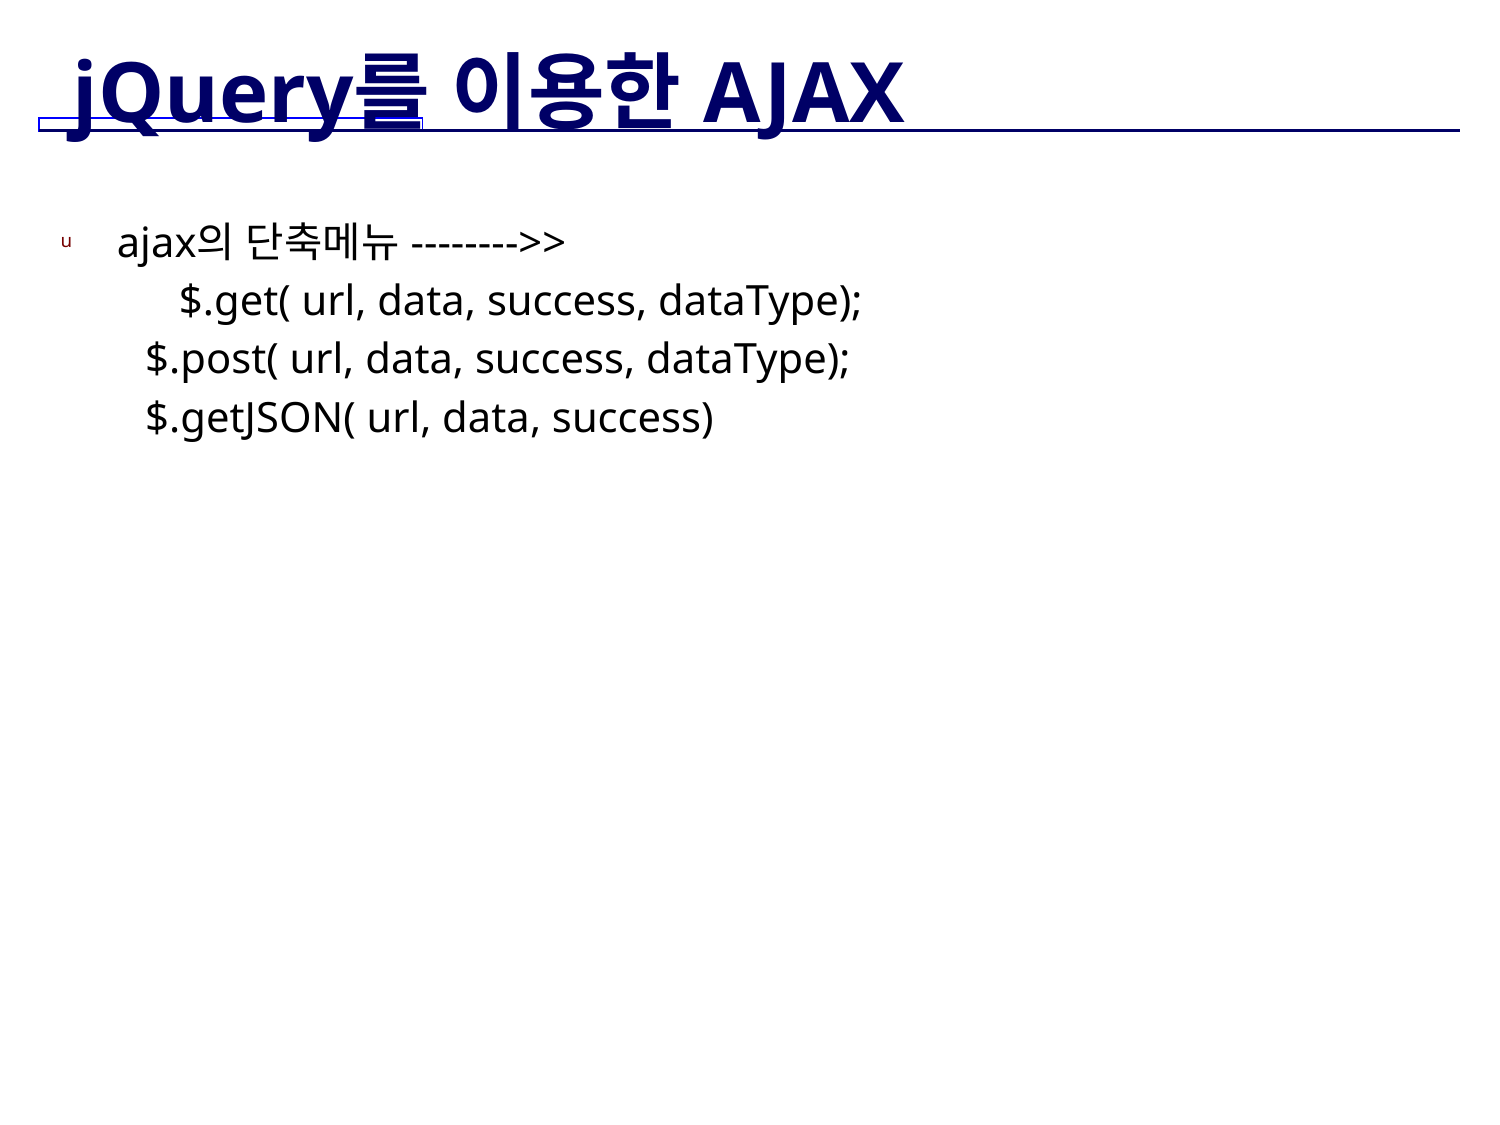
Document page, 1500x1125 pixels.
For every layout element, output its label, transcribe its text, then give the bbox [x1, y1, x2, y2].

title jQuery를 이용한 AJAX [58, 31, 1077, 110]
list ajax의 단축메뉴 -------->> $.get( url, data, success, dataType); $.post( url, data, success, dataType); $.getJSON( url, data, success) [45, 208, 1460, 1027]
